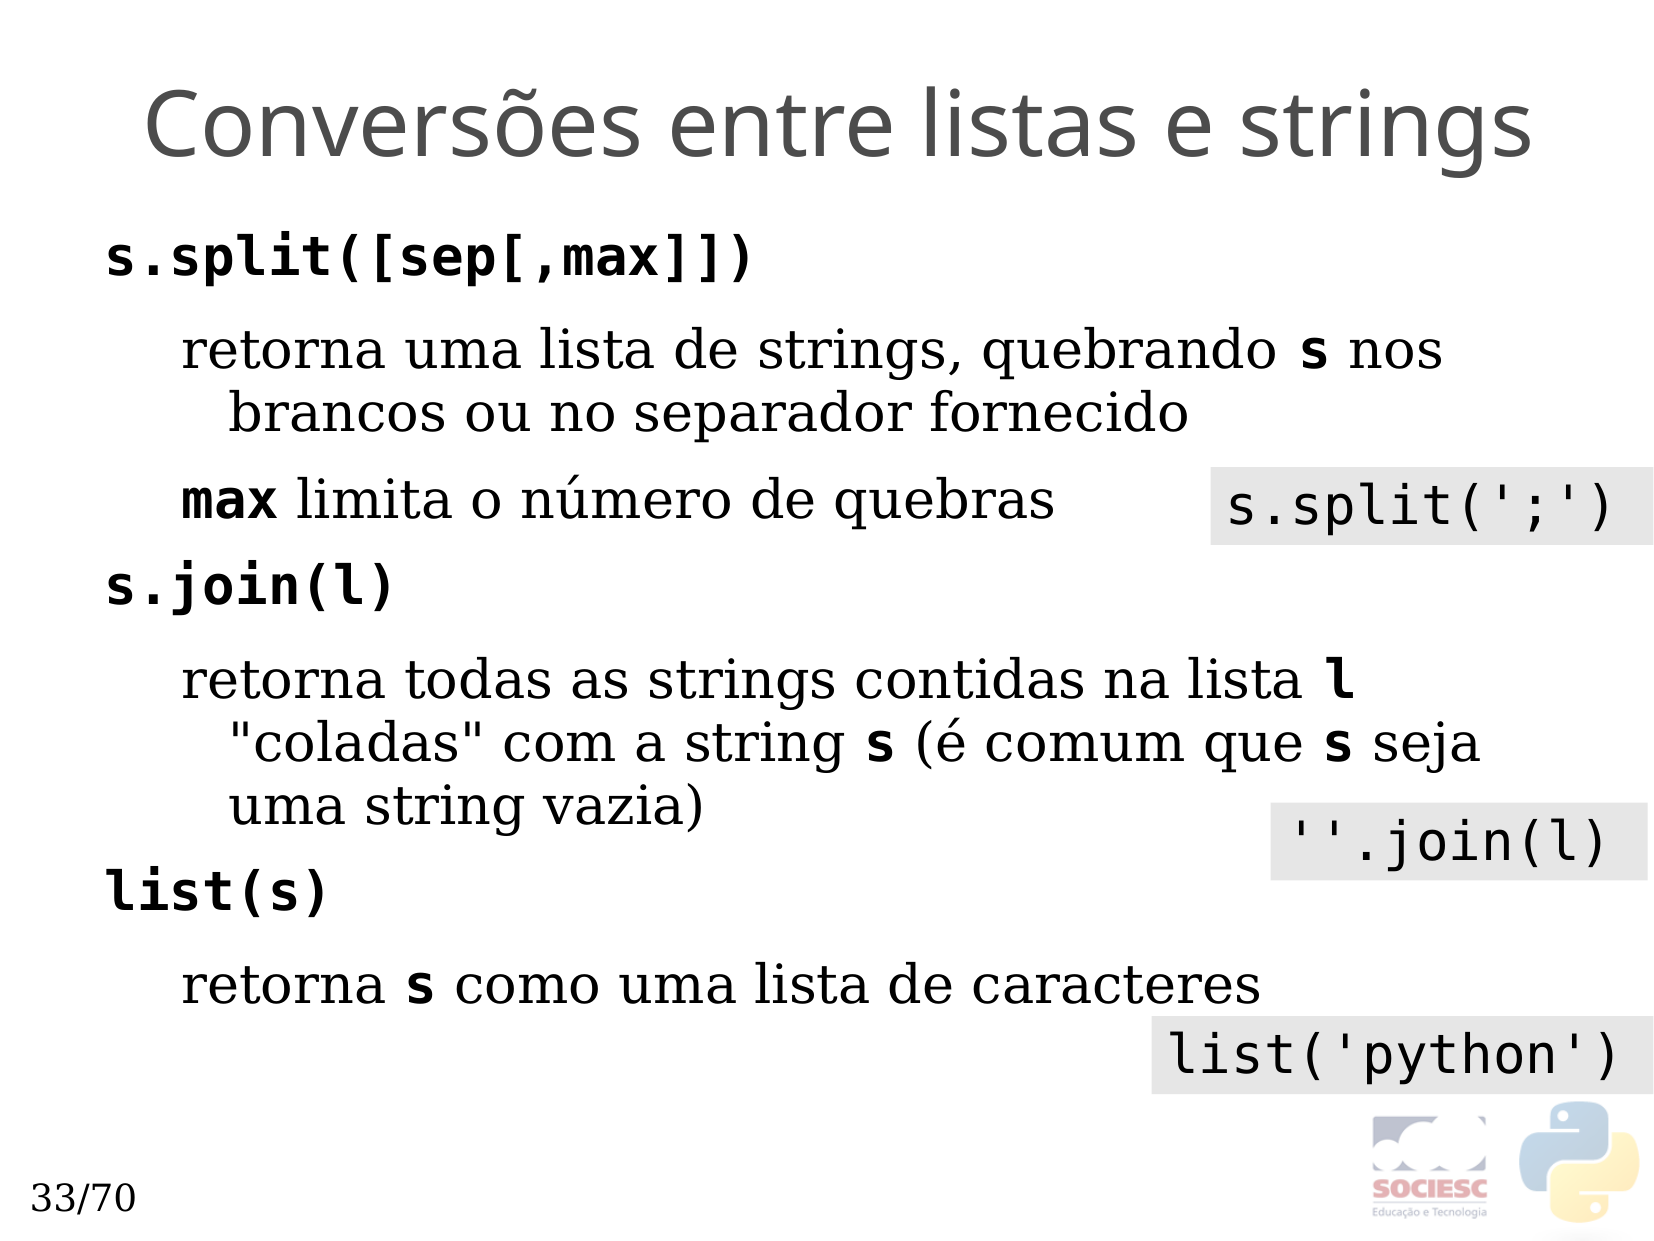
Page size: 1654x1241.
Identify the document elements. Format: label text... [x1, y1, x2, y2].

text_box ''.join(l) [1270, 802, 1648, 881]
picture [1340, 1095, 1654, 1241]
text_box s.split(';') [1210, 467, 1654, 545]
title Conversões entre listas e strings [75, 17, 1603, 226]
list s.split([sep[,max]]) retorna uma lista de strings, quebrando s nos brancos ou no separador fornecido max limita o número de quebras s.join(l) retorna todas as strings contidas na lista l "coladas" com a string s (é comum que s seja uma string vazia) list(s) retorna s como uma lista de caracteres [86, 225, 1576, 1088]
text_box list('python') [1151, 1016, 1654, 1095]
